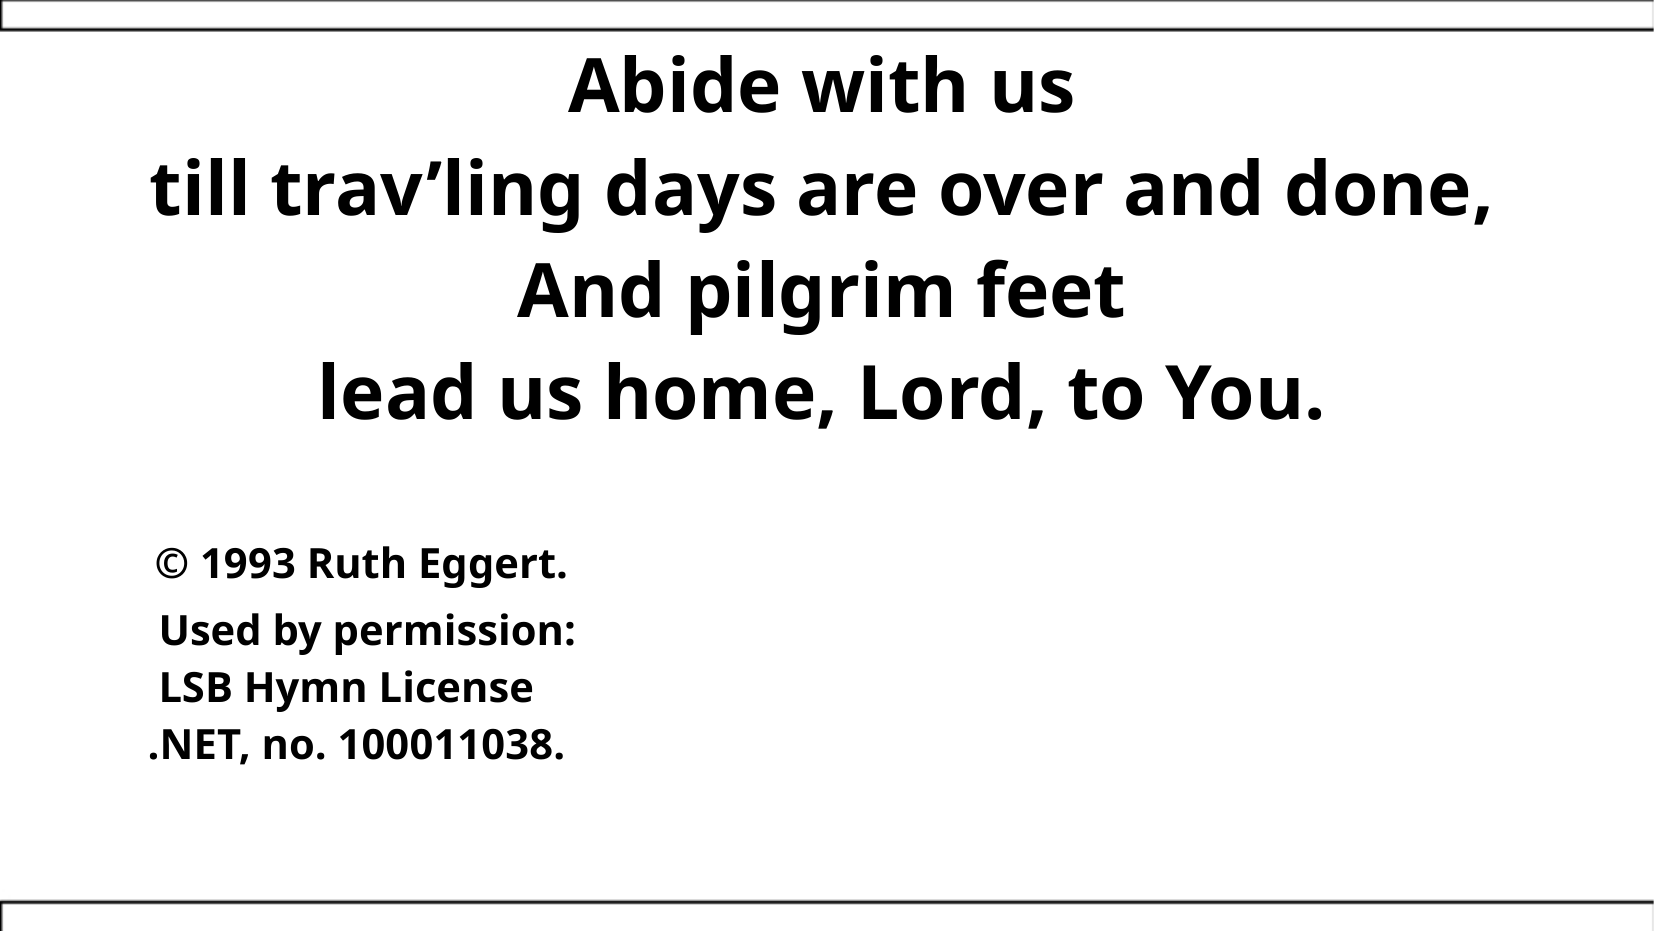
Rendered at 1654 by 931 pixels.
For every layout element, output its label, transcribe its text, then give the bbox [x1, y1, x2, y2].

picture [0, 0, 1654, 931]
text_box Abide with us till trav’ling days are over and done, And pilgrim feet lead us home, Lord, to You. © 1993 Ruth Eggert. Used by permission: LSB Hymn License .NET, no. 100011038. [90, 25, 1555, 806]
